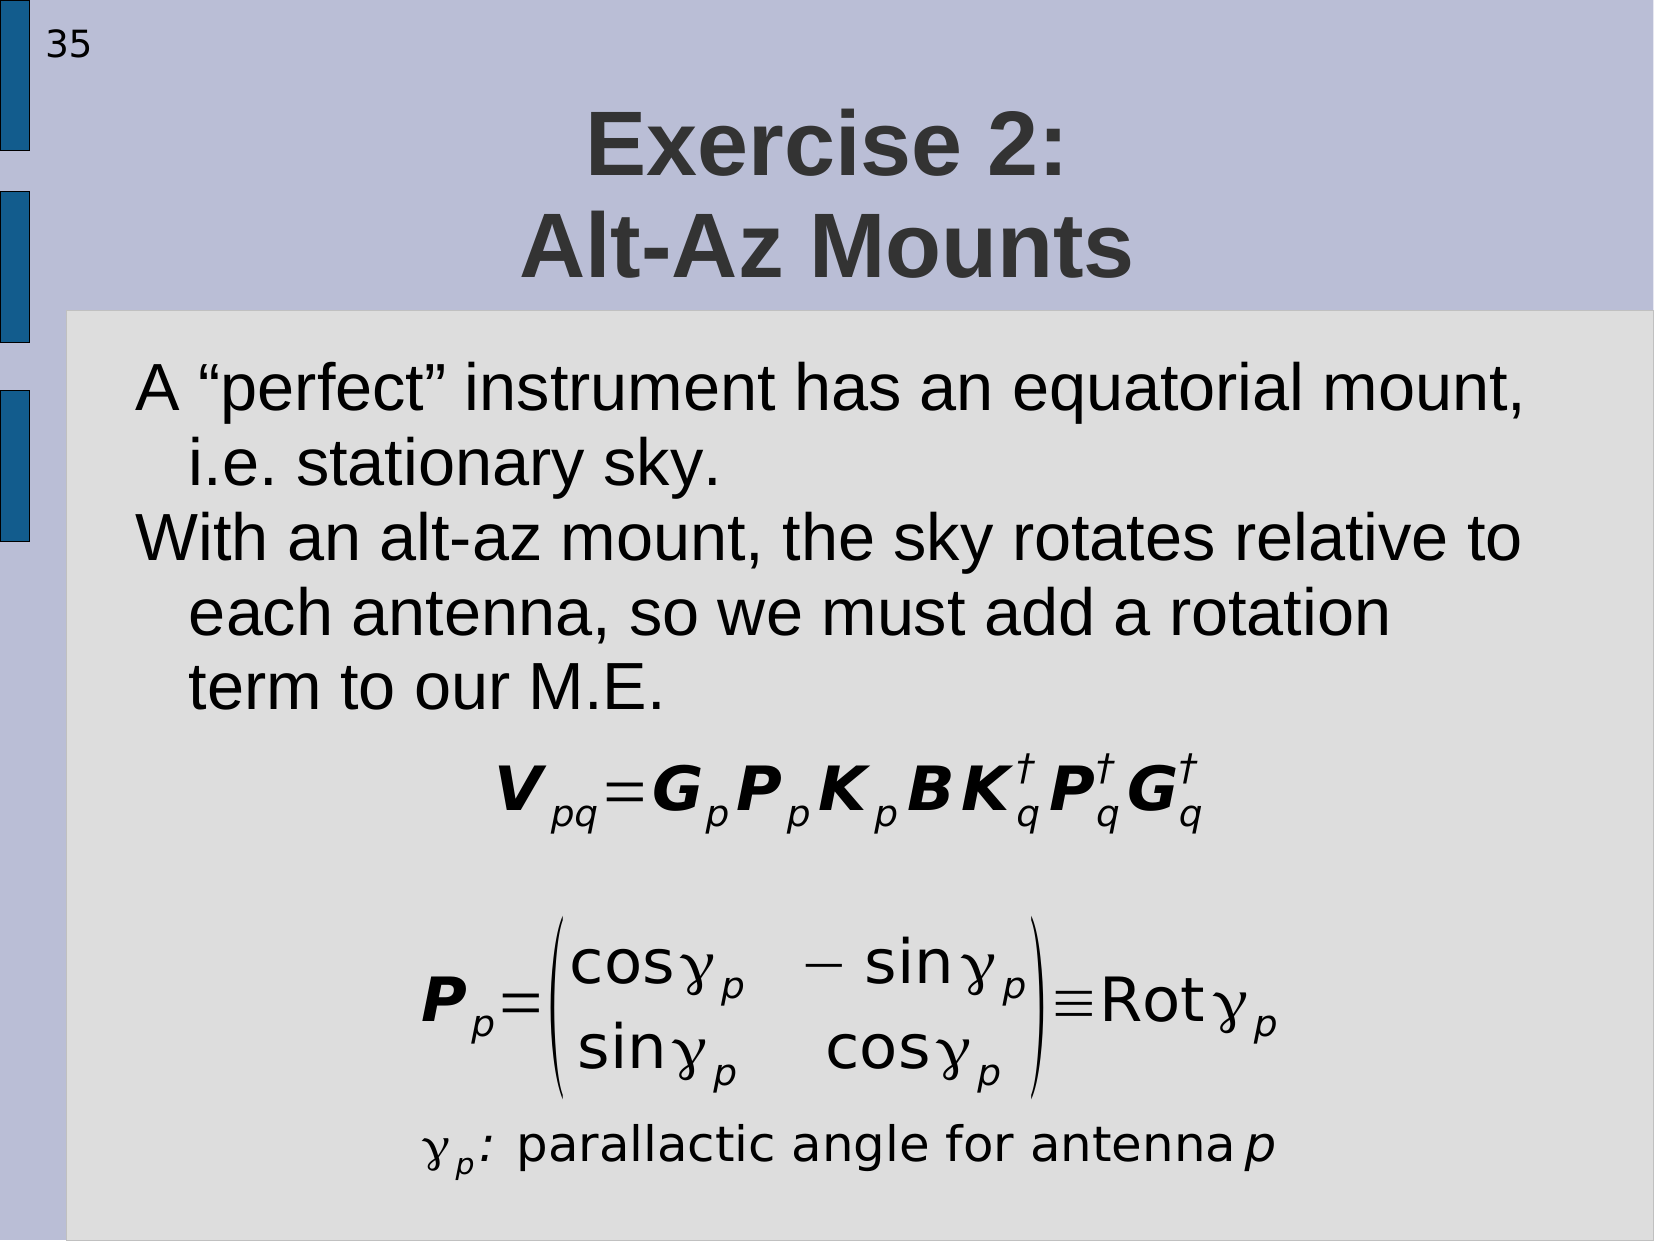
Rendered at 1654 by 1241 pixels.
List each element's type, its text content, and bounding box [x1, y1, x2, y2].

text_box <number> [32, 15, 267, 89]
title Exercise 2: Alt-Az Mounts [121, 87, 1534, 302]
list A “perfect” instrument has an equatorial mount, i.e. stationary sky. With an alt-az mount, the sky rotates relative to each antenna, so we must add a rotation term to our M.E. [118, 350, 1531, 740]
chart [413, 746, 1284, 1182]
